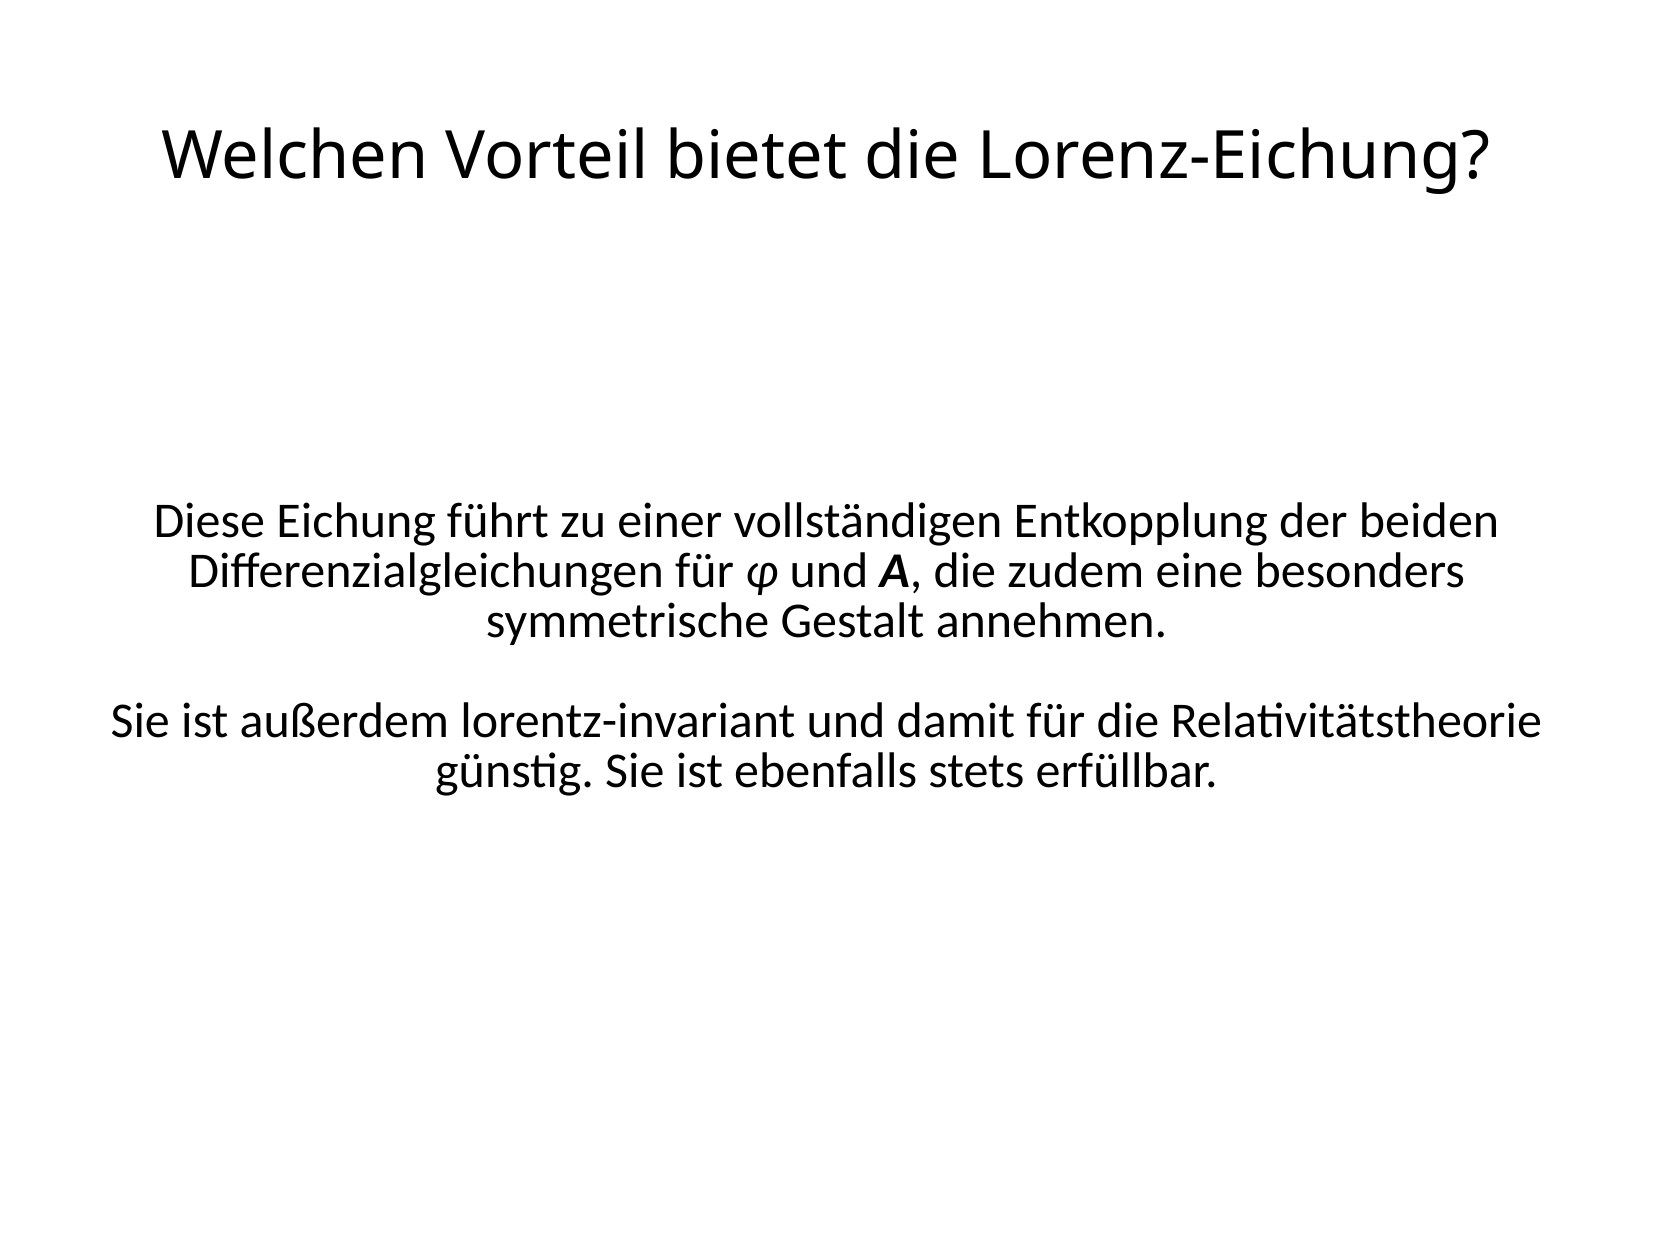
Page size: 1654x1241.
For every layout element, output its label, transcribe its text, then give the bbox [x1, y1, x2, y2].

subtitle Diese Eichung führt zu einer vollständigen Entkopplung der beiden Differenzialgleichungen für φ und A, die zudem eine besonders symmetrische Gestalt annehmen. Sie ist außerdem lorentz-invariant und damit für die Relativitätstheorie günstig. Sie ist ebenfalls stets erfüllbar. [82, 290, 1571, 1010]
title Welchen Vorteil bietet die Lorenz-Eichung? [82, 49, 1571, 257]
